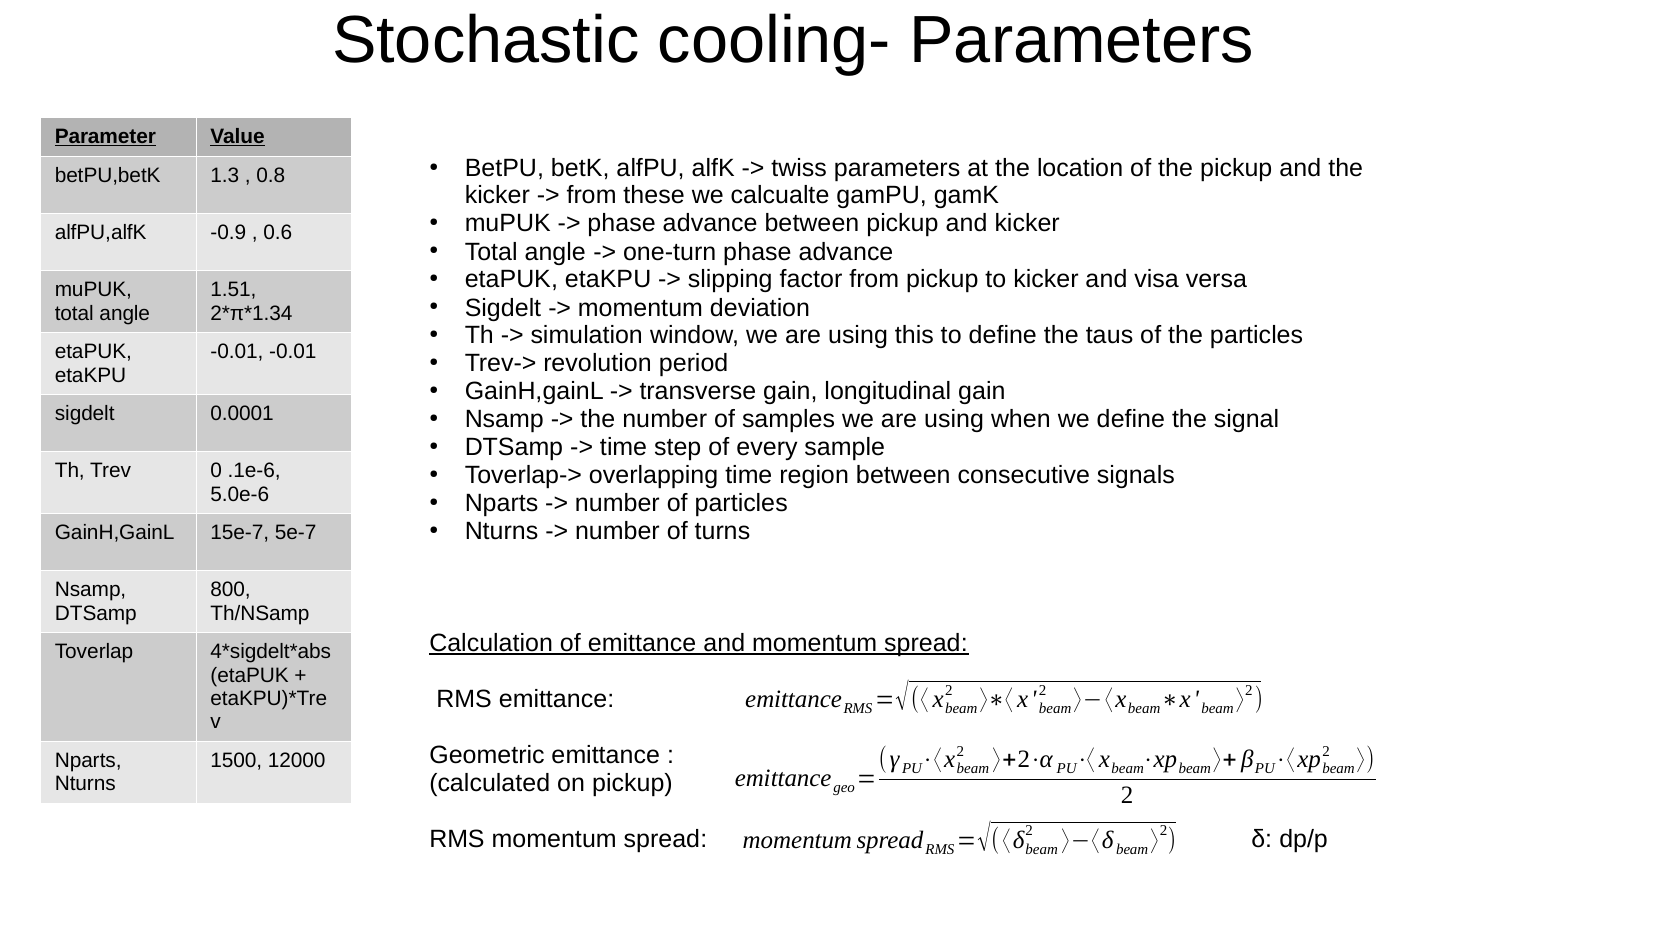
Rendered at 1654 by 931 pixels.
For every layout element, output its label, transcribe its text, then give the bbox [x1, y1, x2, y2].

table_cell betPU,betK [41, 157, 196, 213]
table_cell 1.51, 2*π*1.34 [197, 271, 351, 332]
table_cell 4*sigdelt*abs(etaPUK + etaKPU)*Trev [197, 633, 351, 741]
table_cell 1.3 , 0.8 [197, 157, 351, 213]
table_header Parameter [41, 118, 196, 156]
table_cell GainH,GainL [41, 514, 196, 570]
table_cell sigdelt [41, 395, 196, 451]
chart [738, 679, 1269, 717]
text_box BetPU, betK, alfPU, alfK -> twiss parameters at the location of the pickup and the kicker -> from these we calcualte gamPU, gamK muPUK -> phase advance between pickup and kicker Total angle -> one-turn phase advance etaPUK, etaKPU -> slipping factor from pickup to kicker and visa versa Sigdelt -> momentum deviation Th -> simulation window, we are using this to define the taus of the particles Trev-> revolution period GainH,gainL -> transverse gain, longitudinal gain Nsamp -> the number of samples we are using when we define the signal DTSamp -> time step of every sample Toverlap-> overlapping time region between consecutive signals Nparts -> number of particles Nturns -> number of turns Calculation of emittance and momentum spread: RMS emittance: Geometric emittance : (calculated on pickup) RMS momentum spread: δ: dp/p [414, 145, 1421, 931]
table_cell Nparts, Nturns [41, 742, 196, 803]
table_cell 1500, 12000 [197, 742, 351, 803]
table_cell alfPU,alfK [41, 214, 196, 270]
table_cell Th, Trev [41, 452, 196, 513]
table_cell etaPUK, etaKPU [41, 333, 196, 394]
table_cell 15e-7, 5e-7 [197, 514, 351, 570]
table_header Value [197, 118, 351, 156]
table_cell -0.01, -0.01 [197, 333, 351, 394]
table_cell 800, Th/NSamp [197, 571, 351, 632]
table_cell 0 .1e-6, 5.0e-6 [197, 452, 351, 513]
chart [736, 820, 1183, 858]
table_cell Nsamp, DTSamp [41, 571, 196, 632]
chart [728, 742, 1383, 809]
title Stochastic cooling- Parameters [49, 0, 1538, 80]
table_cell Toverlap [41, 633, 196, 741]
table_cell muPUK, total angle [41, 271, 196, 332]
table_cell -0.9 , 0.6 [197, 214, 351, 270]
table_cell 0.0001 [197, 395, 351, 451]
